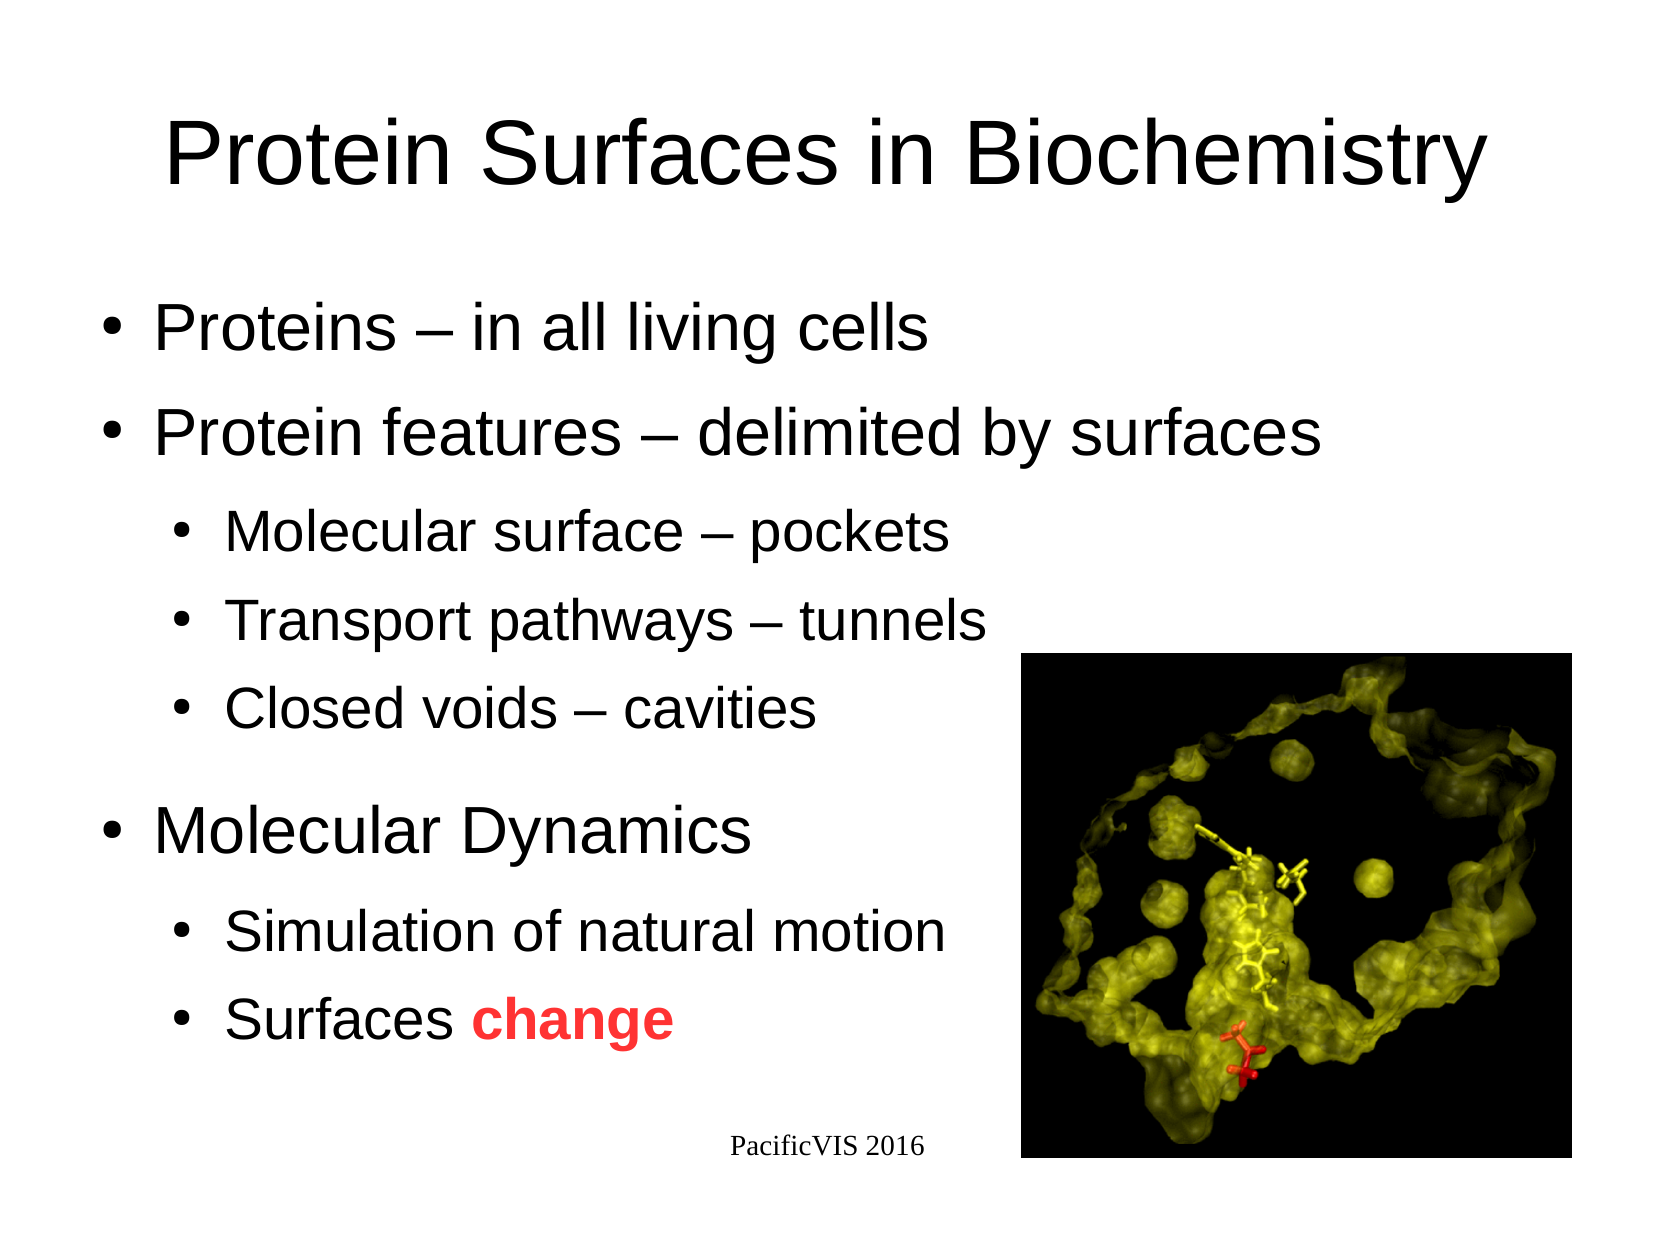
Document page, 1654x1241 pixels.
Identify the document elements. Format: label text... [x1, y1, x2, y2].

list Proteins – in all living cells Protein features – delimited by surfaces Molecular surface – pockets Transport pathways – tunnels Closed voids – cavities Molecular Dynamics Simulation of natural motion Surfaces change [82, 290, 1571, 1109]
title Protein Surfaces in Biochemistry [82, 49, 1571, 257]
picture [1021, 653, 1572, 1158]
